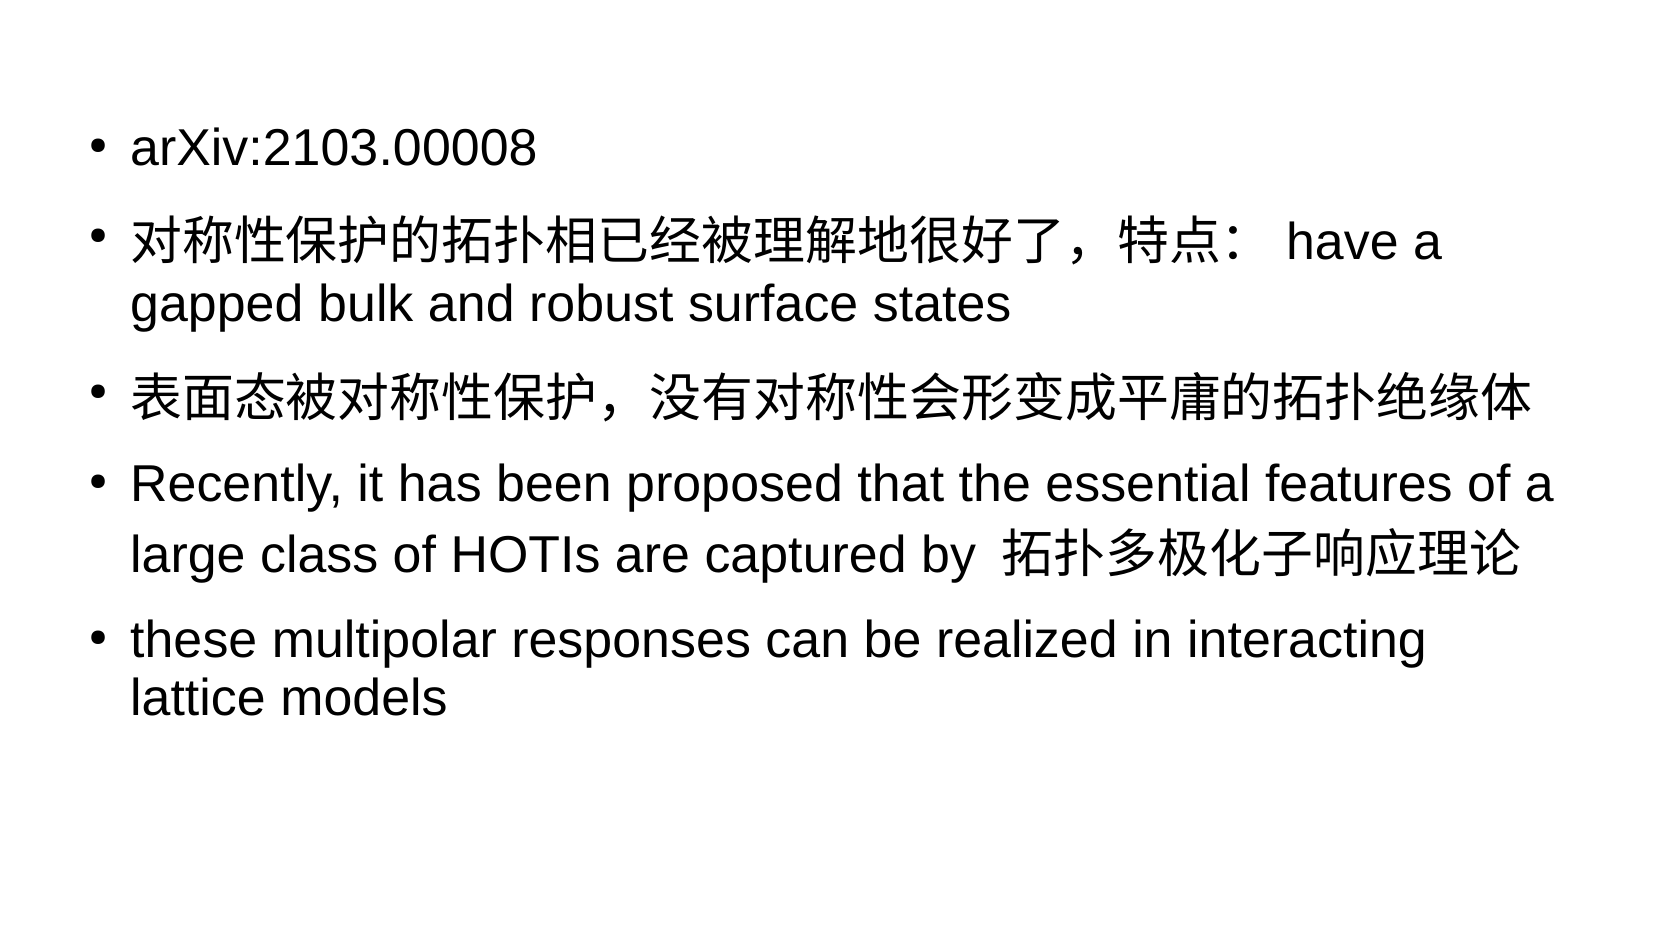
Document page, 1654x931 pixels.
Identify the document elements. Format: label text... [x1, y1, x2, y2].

list arXiv:2103.00008 对称性保护的拓扑相已经被理解地很好了，特点：have a gapped bulk and robust surface states 表面态被对称性保护，没有对称性会形变成平庸的拓扑绝缘体 Recently, it has been proposed that the essential features of a large class of HOTIs are captured by 拓扑多极化子响应理论 these multipolar responses can be realized in interacting lattice models [75, 37, 1564, 751]
